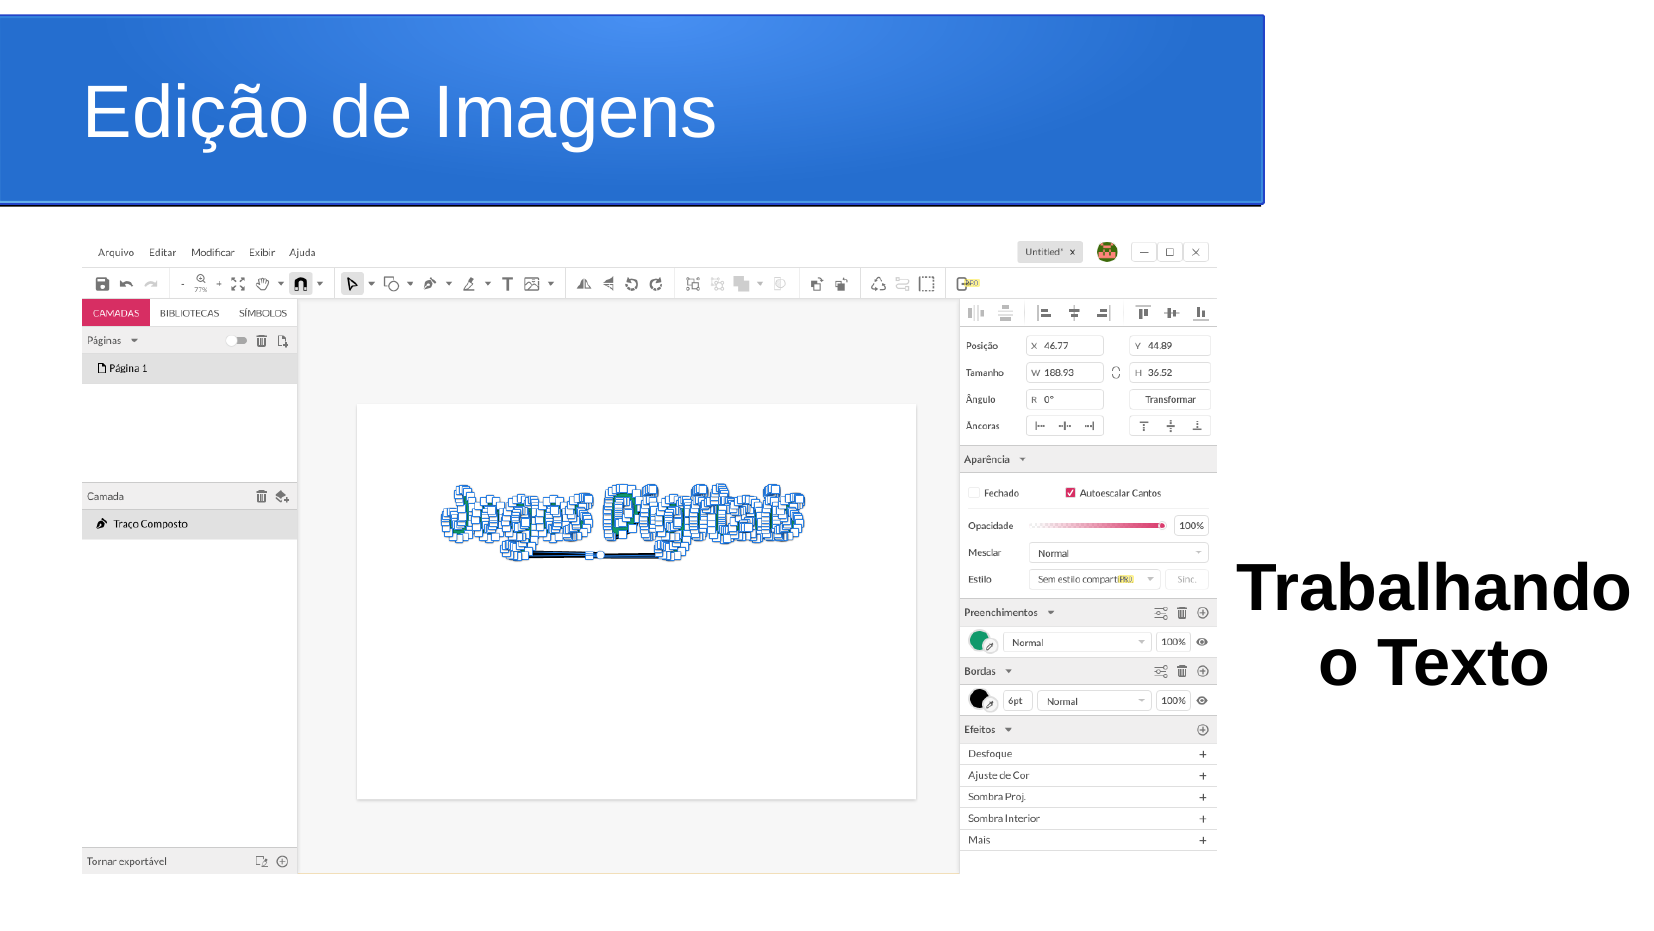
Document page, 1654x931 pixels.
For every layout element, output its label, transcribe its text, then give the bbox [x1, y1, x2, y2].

title Edição de Imagens [82, 35, 1235, 189]
picture [82, 236, 1217, 875]
subtitle Trabalhando o Texto [1217, 513, 1654, 737]
